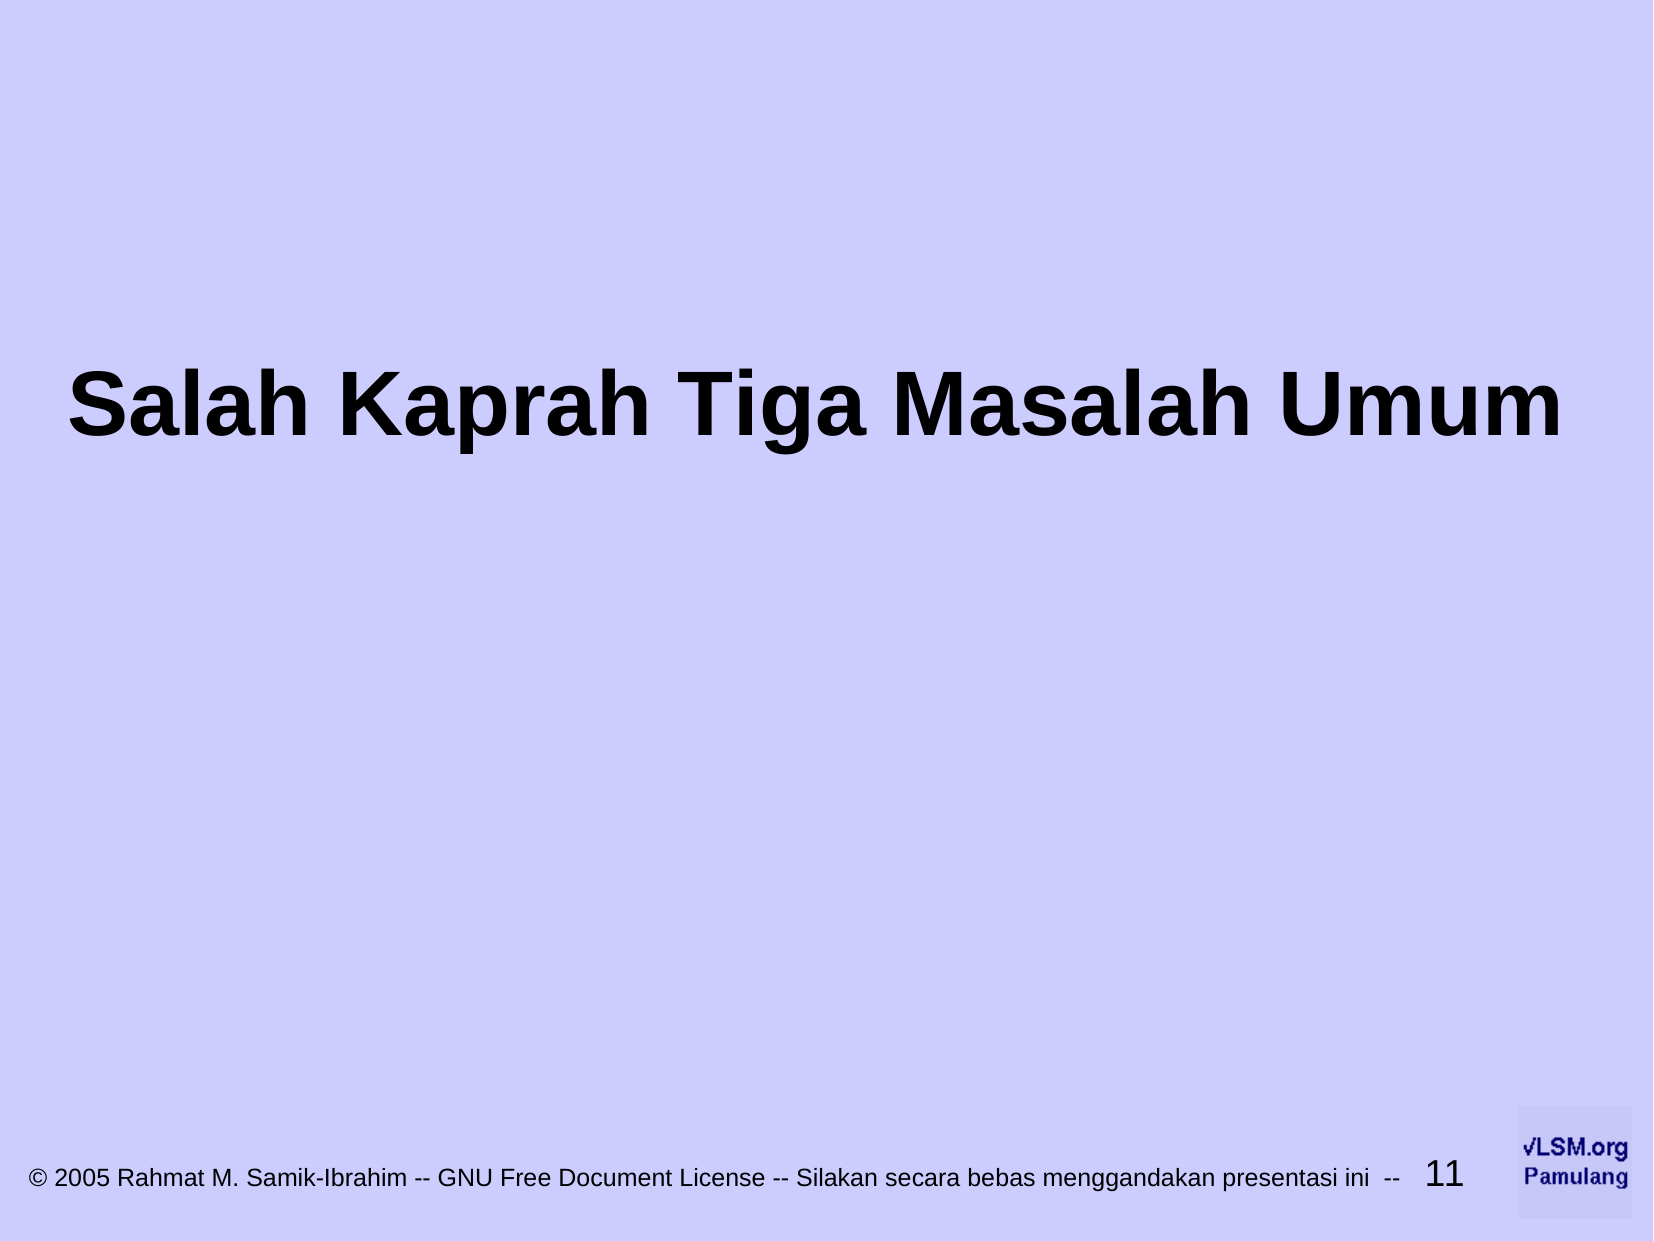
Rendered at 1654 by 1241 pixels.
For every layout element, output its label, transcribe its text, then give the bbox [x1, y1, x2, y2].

picture [1518, 1106, 1632, 1219]
title Salah Kaprah Tiga Masalah Umum [24, 348, 1609, 459]
